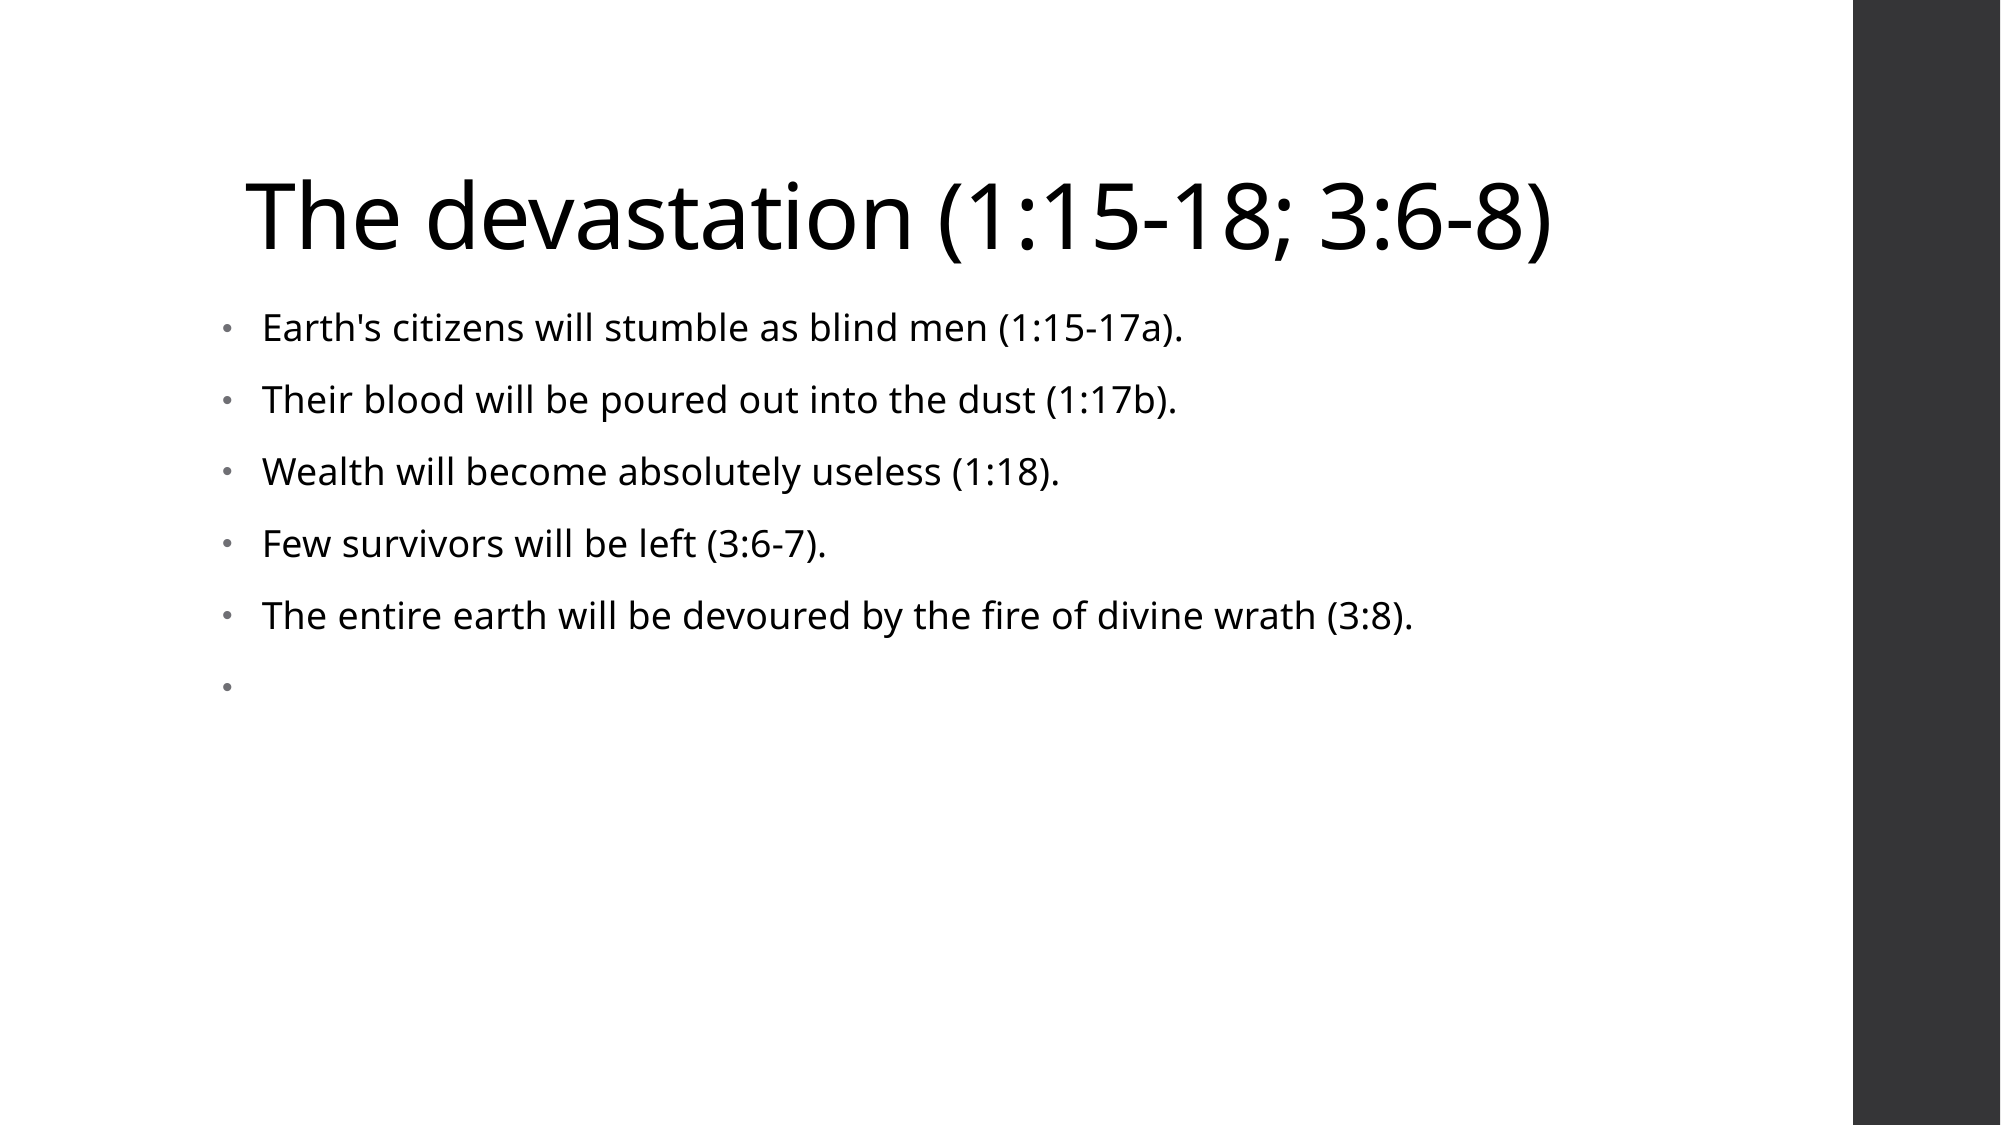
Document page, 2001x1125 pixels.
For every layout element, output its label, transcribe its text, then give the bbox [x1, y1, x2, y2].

title The devastation (1:15-18; 3:6-8) [206, 60, 1797, 278]
list Earth's citizens will stumble as blind men (1:15-17a). Their blood will be poured out into the dust (1:17b). Wealth will become absolutely useless (1:18). Few survivors will be left (3:6-7). The entire earth will be devoured by the fire of divine wrath (3:8). [206, 299, 1617, 1014]
